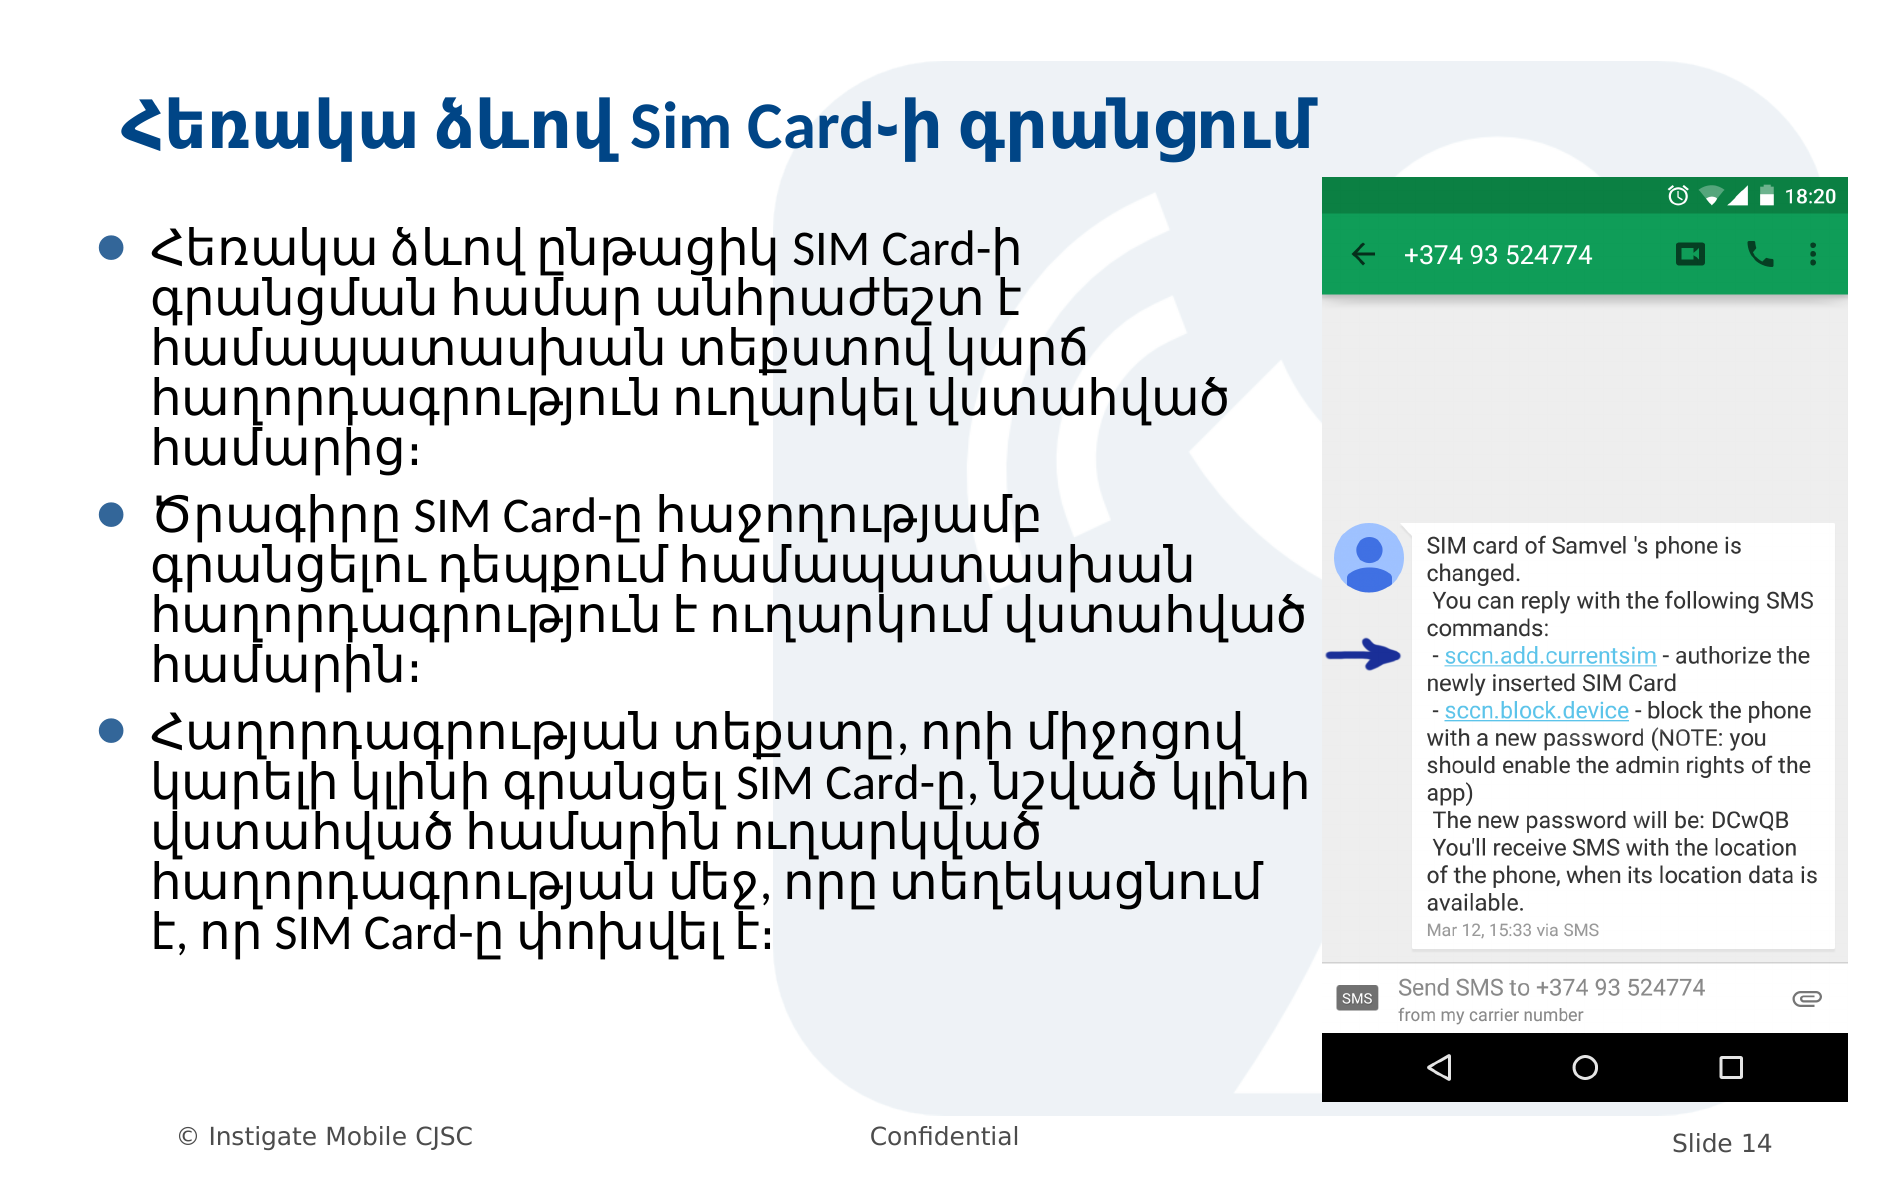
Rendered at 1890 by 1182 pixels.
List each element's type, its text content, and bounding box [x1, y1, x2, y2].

picture [1322, 177, 1848, 1102]
title Հեռակա ձևով Sim Card֊ի գրանցում [96, 47, 1794, 217]
list Հեռակա ձևով ընթացիկ SIM Card-ի գրանցման համար անհրաժեշտ է համապատասխան տեքստով կարճ հաղորդագրություն ուղարկել վստահված համարից։ Ծրագիրը SIM Card-ը հաջողությամբ գրանցելու դեպքում համապատասխան հաղորդագրություն է ուղարկում վստահված համարին։ Հաղորդագրության տեքստը, որի միջոցով կարելի կլինի գրանցել SIM Card-ը, նշված կլինի վստահված համարին ուղարկված հաղորդագրության մեջ, որը տեղեկացնում է, որ SIM Card-ը փոխվել է։ [95, 228, 1313, 1081]
